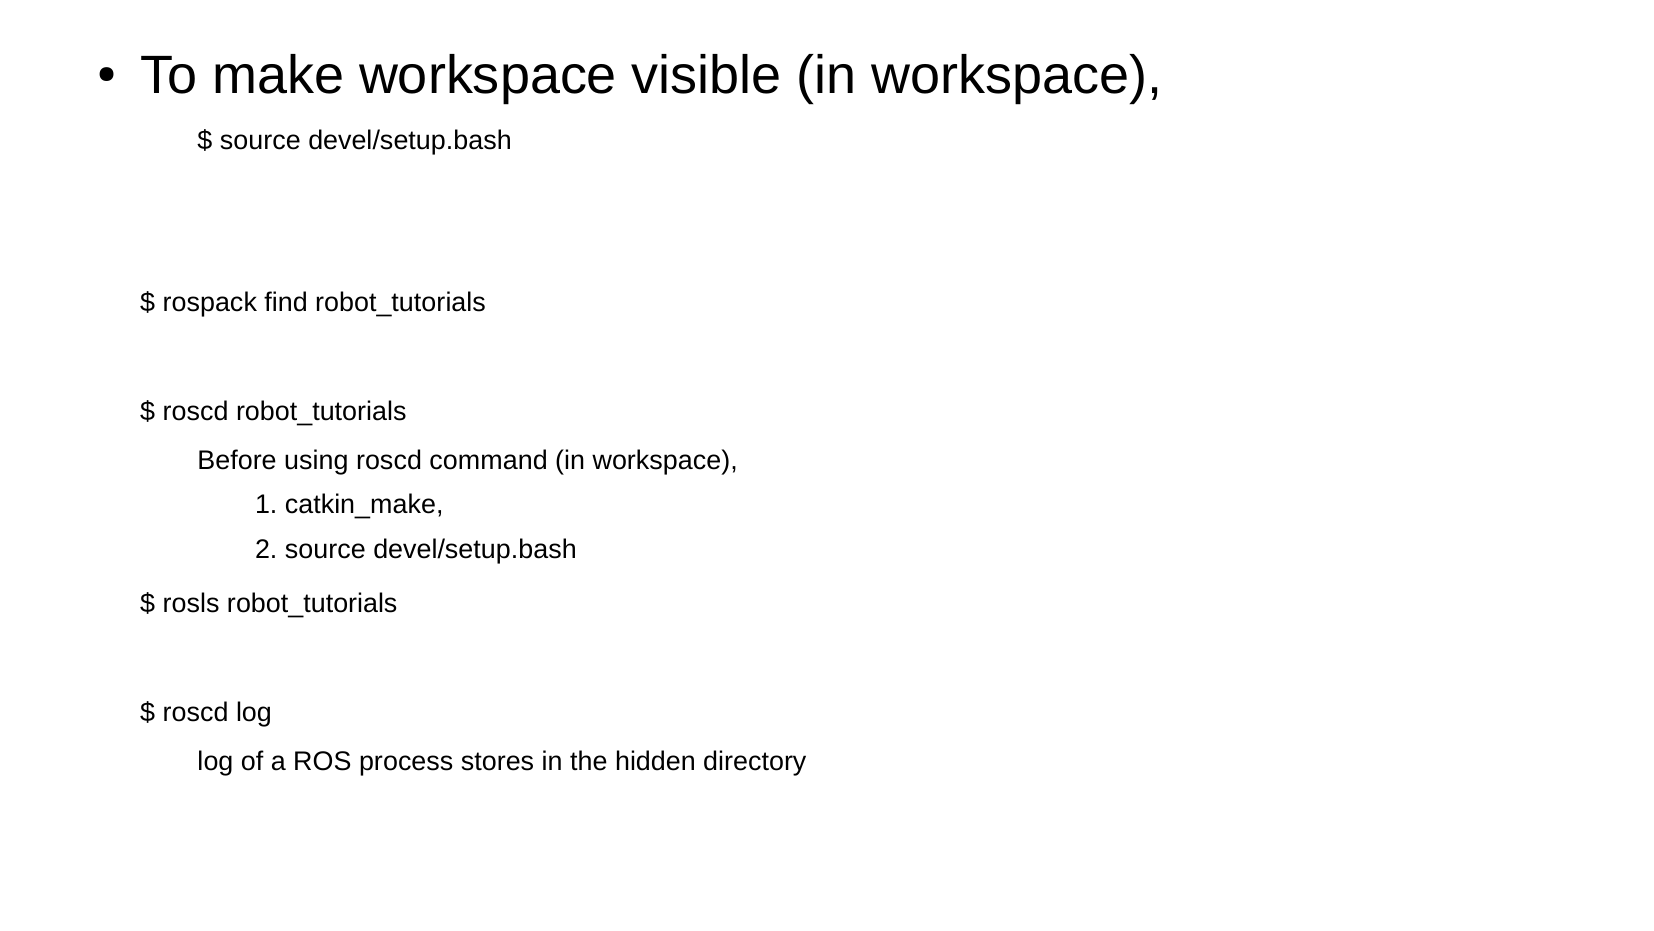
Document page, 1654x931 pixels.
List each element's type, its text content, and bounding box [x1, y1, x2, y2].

list To make workspace visible (in workspace), $ source devel/setup.bash $ rospack find robot_tutorials $ roscd robot_tutorials Before using roscd command (in workspace), 1. catkin_make, 2. source devel/setup.bash $ rosls robot_tutorials $ roscd log log of a ROS process stores in the hidden directory [82, 45, 1571, 781]
